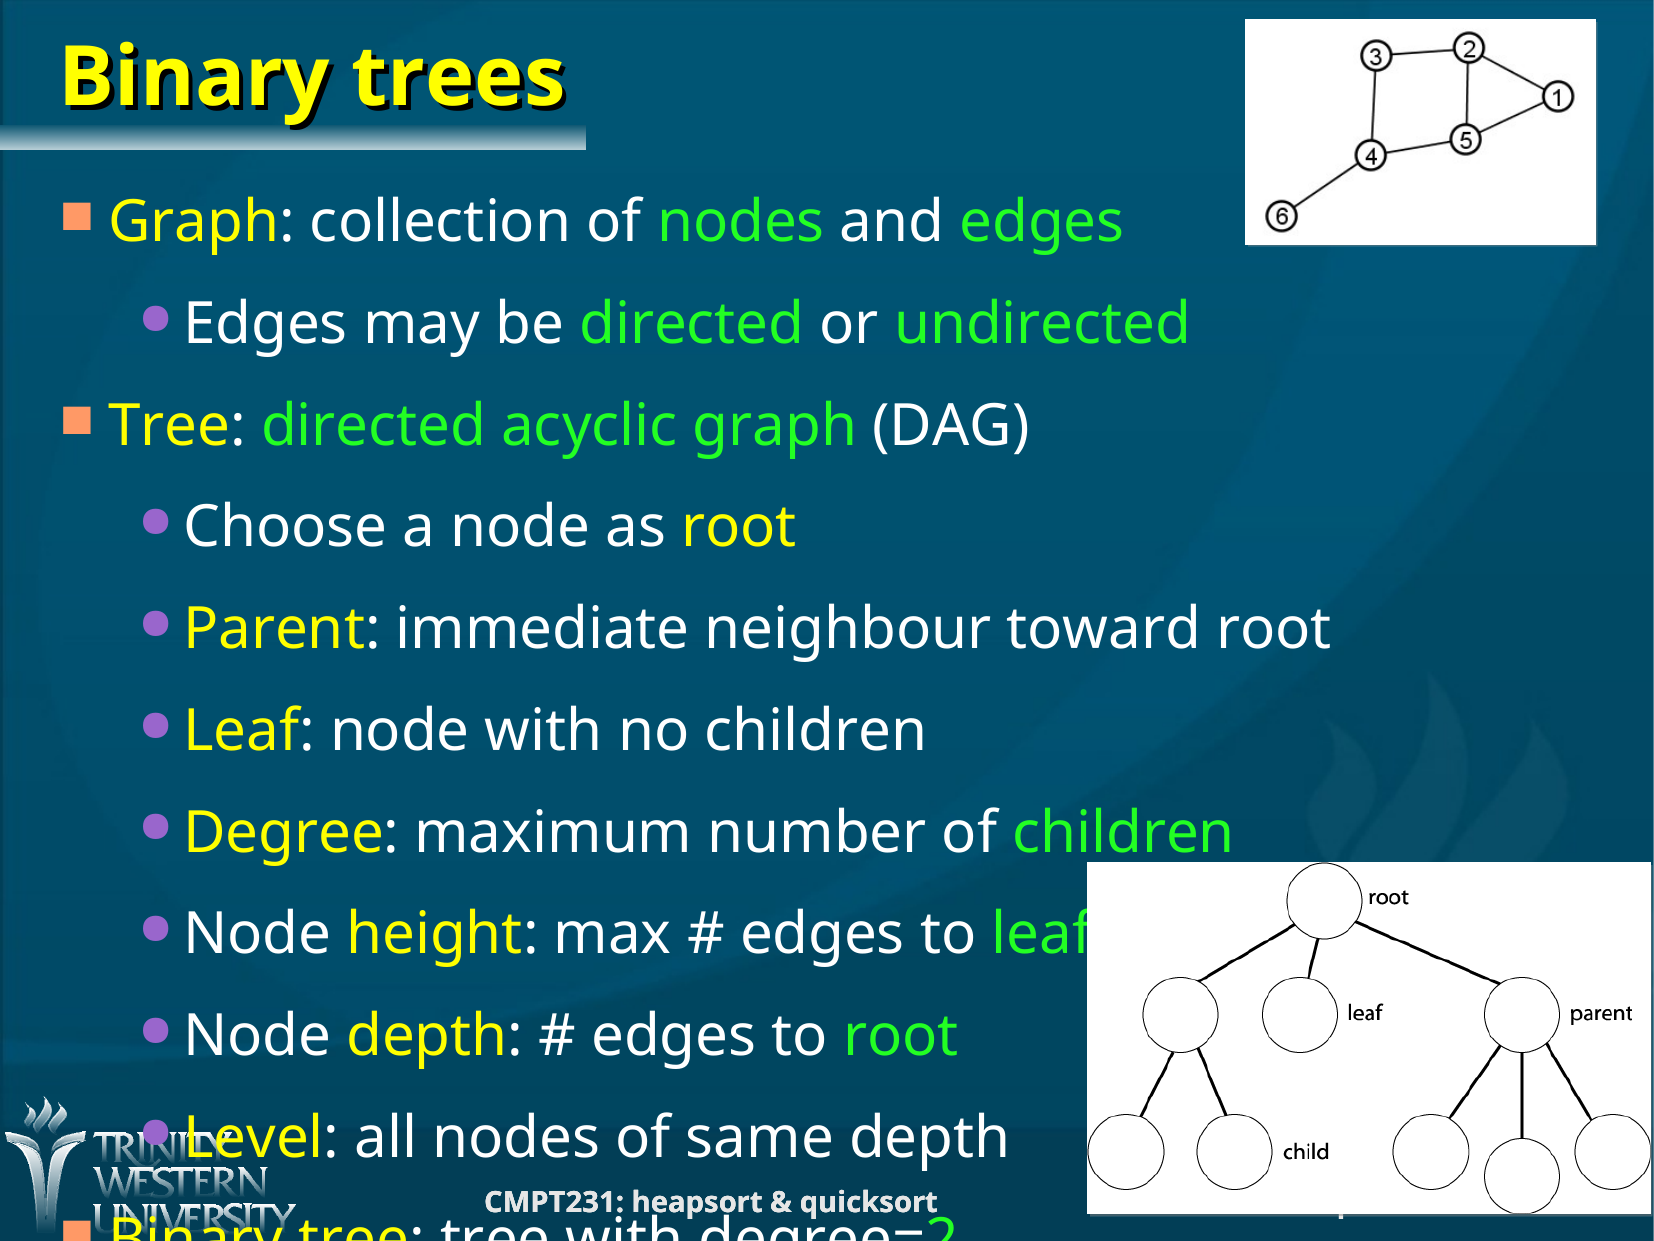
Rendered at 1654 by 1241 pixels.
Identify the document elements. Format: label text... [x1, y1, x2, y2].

picture [38, 1227, 54, 1232]
picture [1246, 20, 1596, 245]
title Binary trees [59, 19, 1245, 127]
picture [1087, 863, 1651, 1215]
list Graph: collection of nodes and edges Edges may be directed or undirected Tree: directed acyclic graph (DAG) Choose a node as root Parent: immediate neighbour toward root Leaf: node with no children Degree: maximum number of children Node height: max # edges to leaf child Node depth: # edges to root Level: all nodes of same depth Binary tree: tree with degree=2 [63, 179, 1597, 1150]
